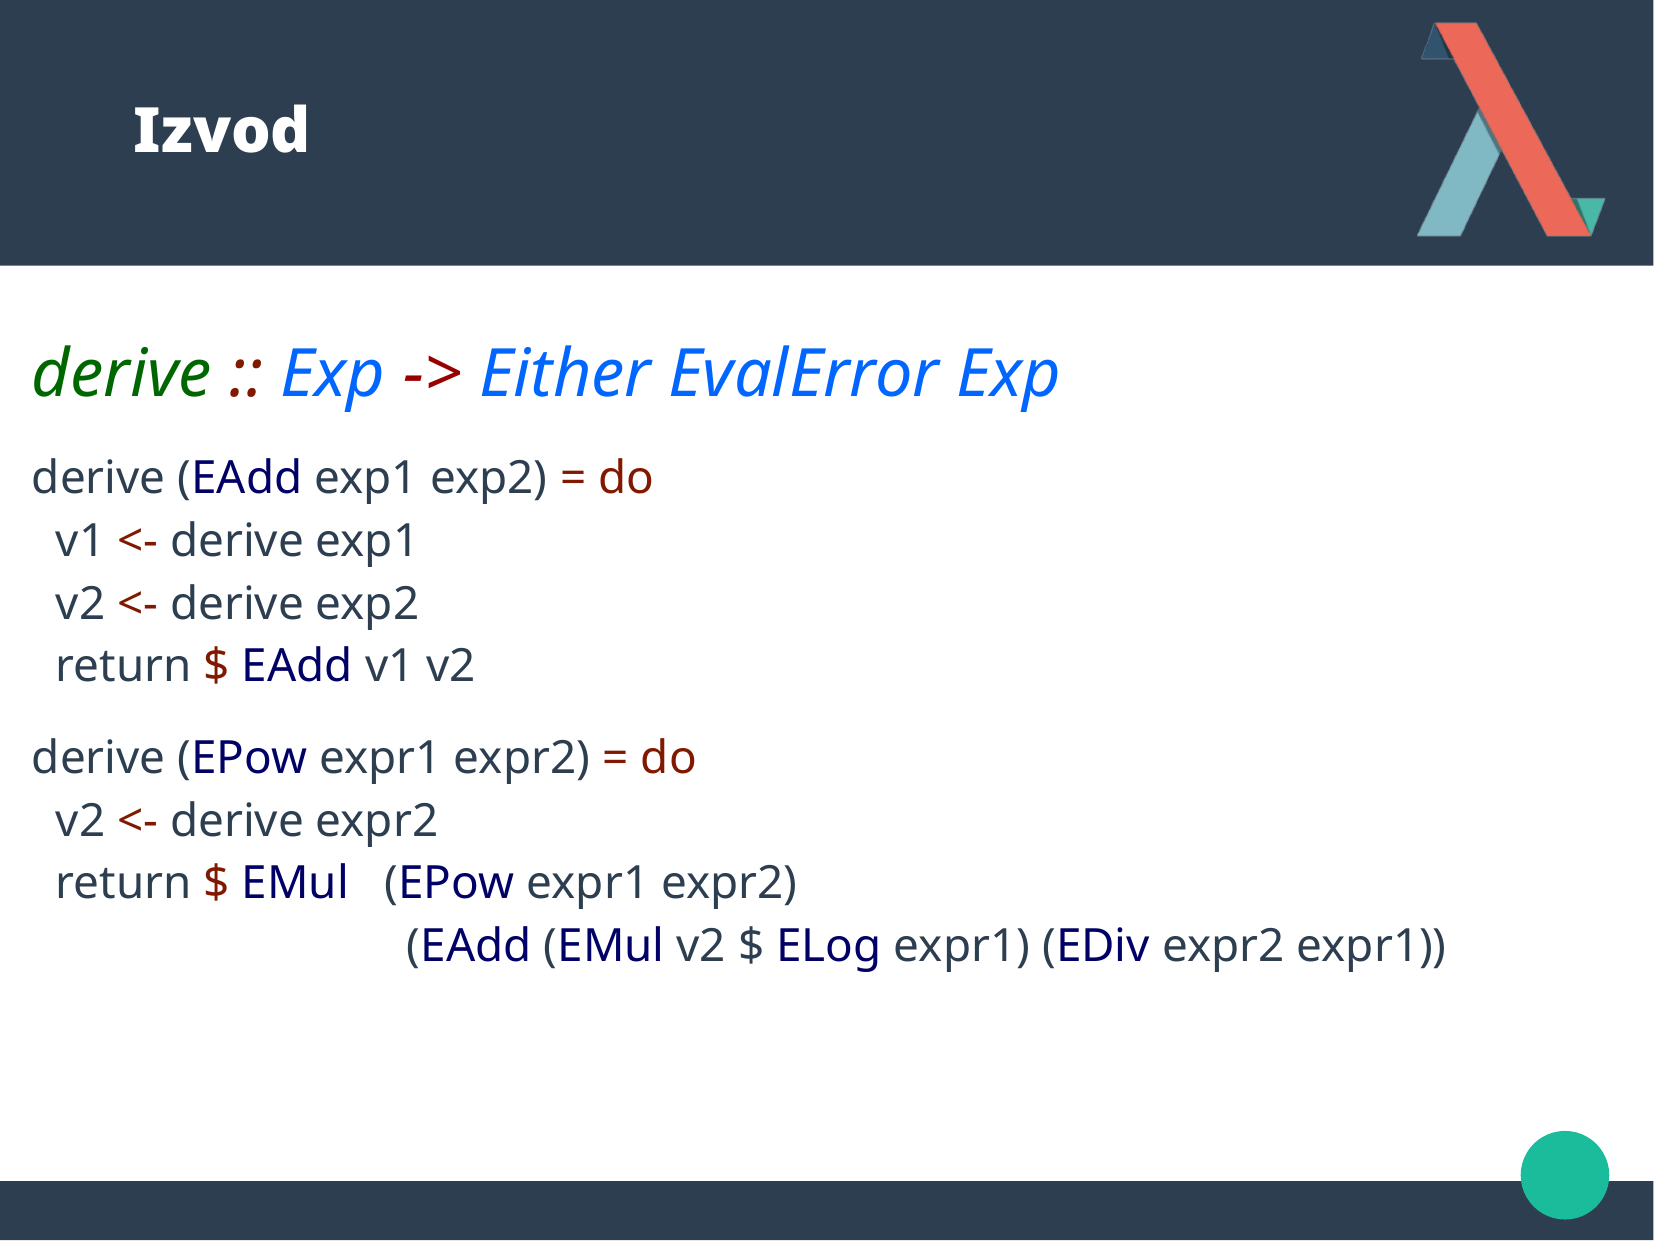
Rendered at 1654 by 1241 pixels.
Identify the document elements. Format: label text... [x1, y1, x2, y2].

title Izvod [59, 49, 1595, 207]
list derive :: Exp -> Either EvalError Exp derive (EAdd exp1 exp2) = do v1 <- derive exp1 v2 <- derive exp2 return $ EAdd v1 v2 derive (EPow expr1 expr2) = do v2 <- derive expr2 return $ EMul (EPow expr1 expr2) (EAdd (EMul v2 $ ELog expr1) (EDiv expr2 expr1)) [0, 324, 1654, 1152]
picture [1395, 19, 1616, 240]
